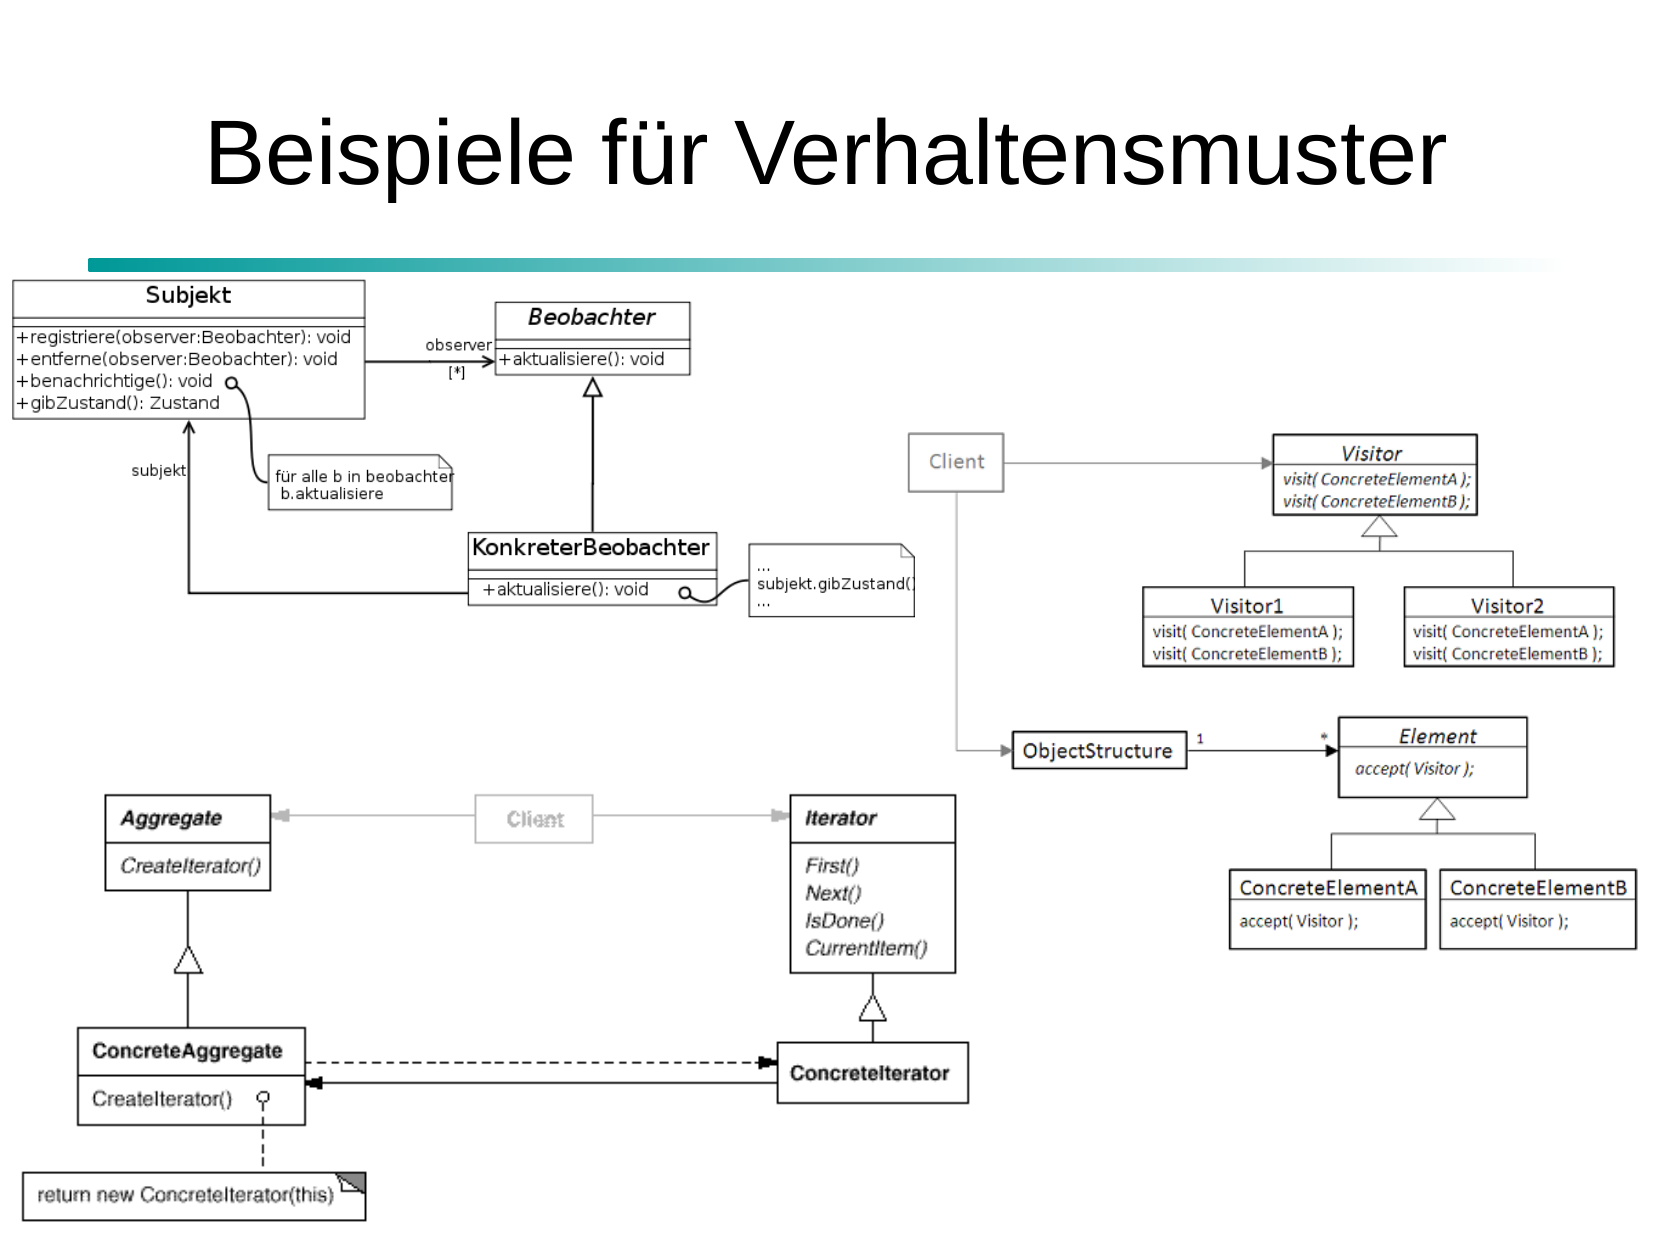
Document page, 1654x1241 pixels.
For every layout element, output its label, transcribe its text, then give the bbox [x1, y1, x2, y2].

title Beispiele für Verhaltensmuster [82, 49, 1571, 257]
picture [11, 275, 1642, 1229]
